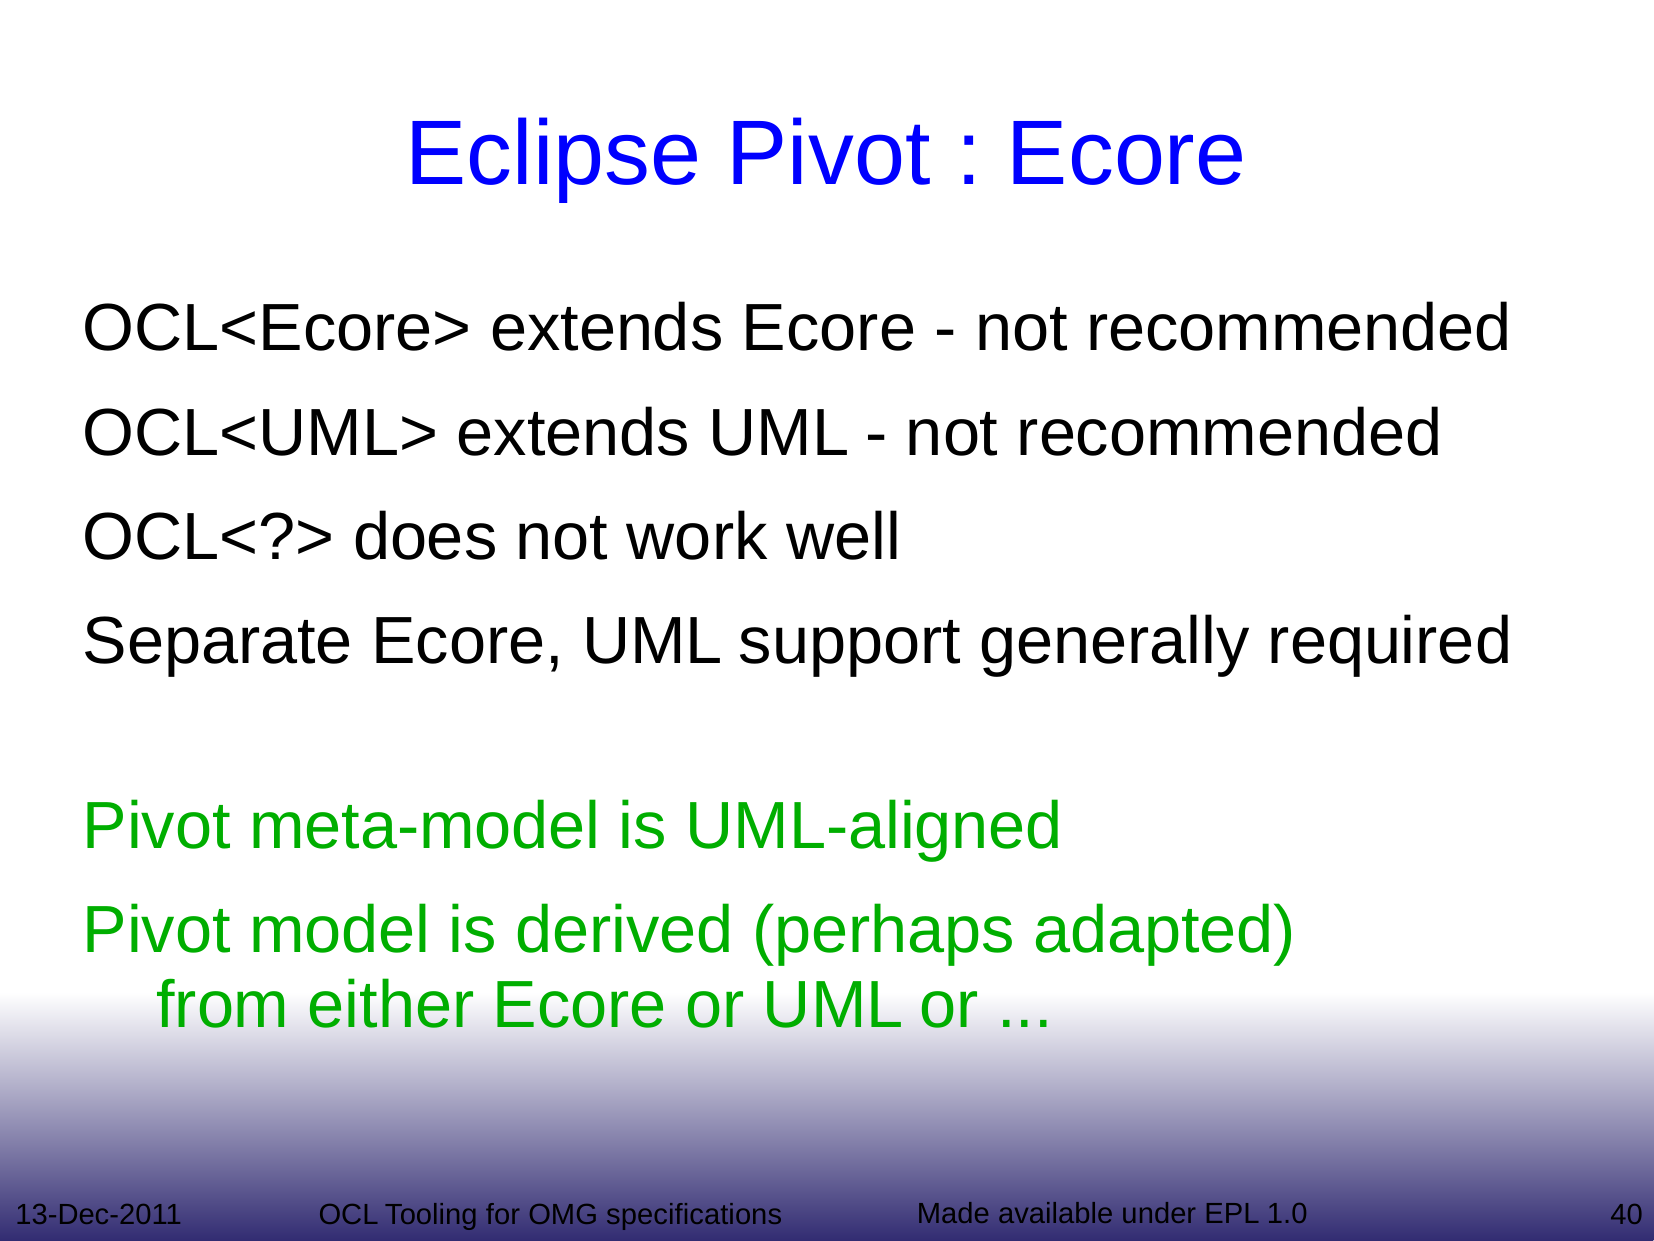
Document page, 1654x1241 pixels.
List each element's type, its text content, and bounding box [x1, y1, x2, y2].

title Eclipse Pivot : Ecore [82, 49, 1571, 257]
list OCL<Ecore> extends Ecore - not recommended OCL<UML> extends UML - not recommended OCL<?> does not work well Separate Ecore, UML support generally required Pivot meta-model is UML-aligned Pivot model is derived (perhaps adapted) from either Ecore or UML or ... [82, 290, 1571, 1109]
